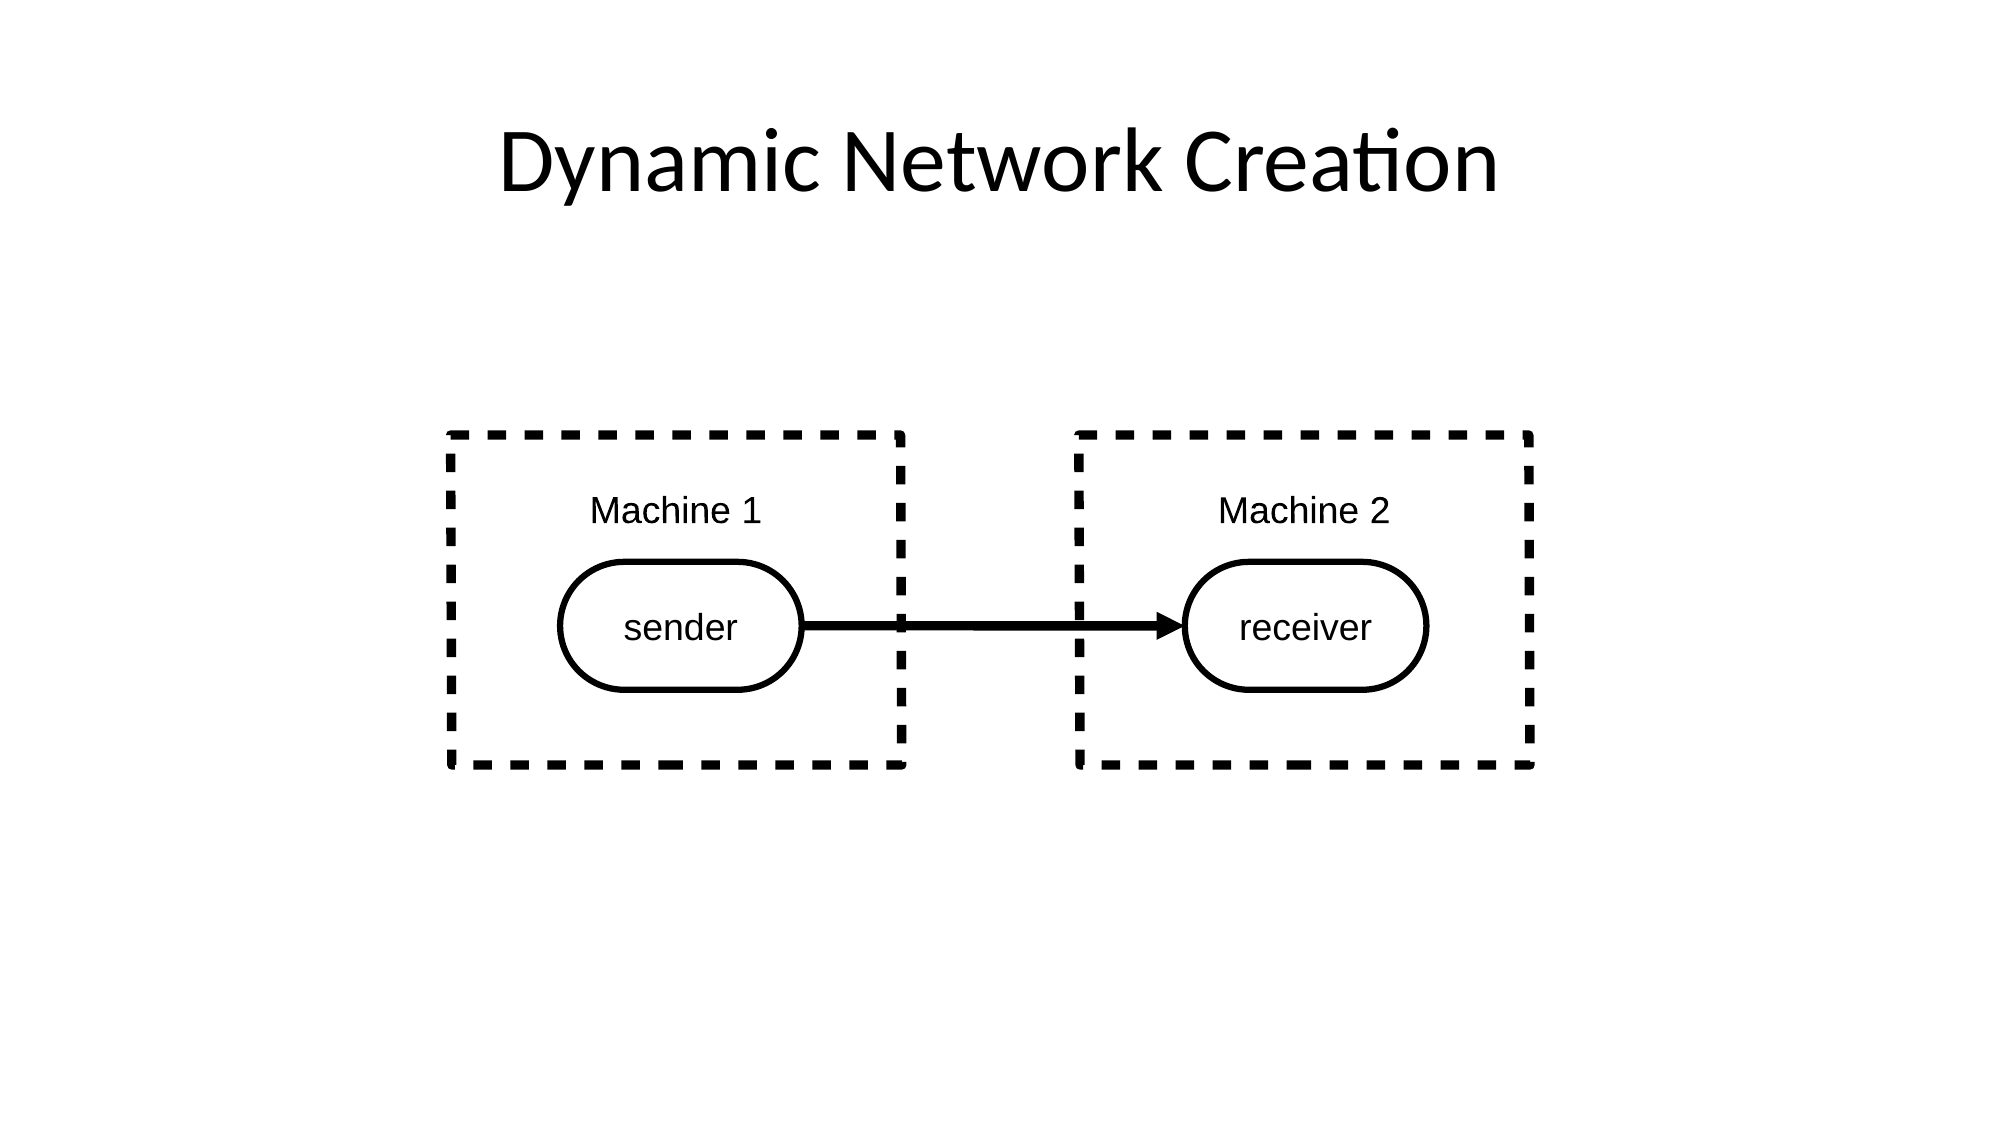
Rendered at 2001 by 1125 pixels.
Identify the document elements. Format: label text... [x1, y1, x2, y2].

title Dynamic Network Creation [137, 59, 1863, 278]
text_box Machine 2 [1078, 435, 1531, 766]
text_box Machine 1 [450, 435, 902, 766]
text_box sender [560, 561, 802, 690]
text_box receiver [1184, 561, 1427, 690]
